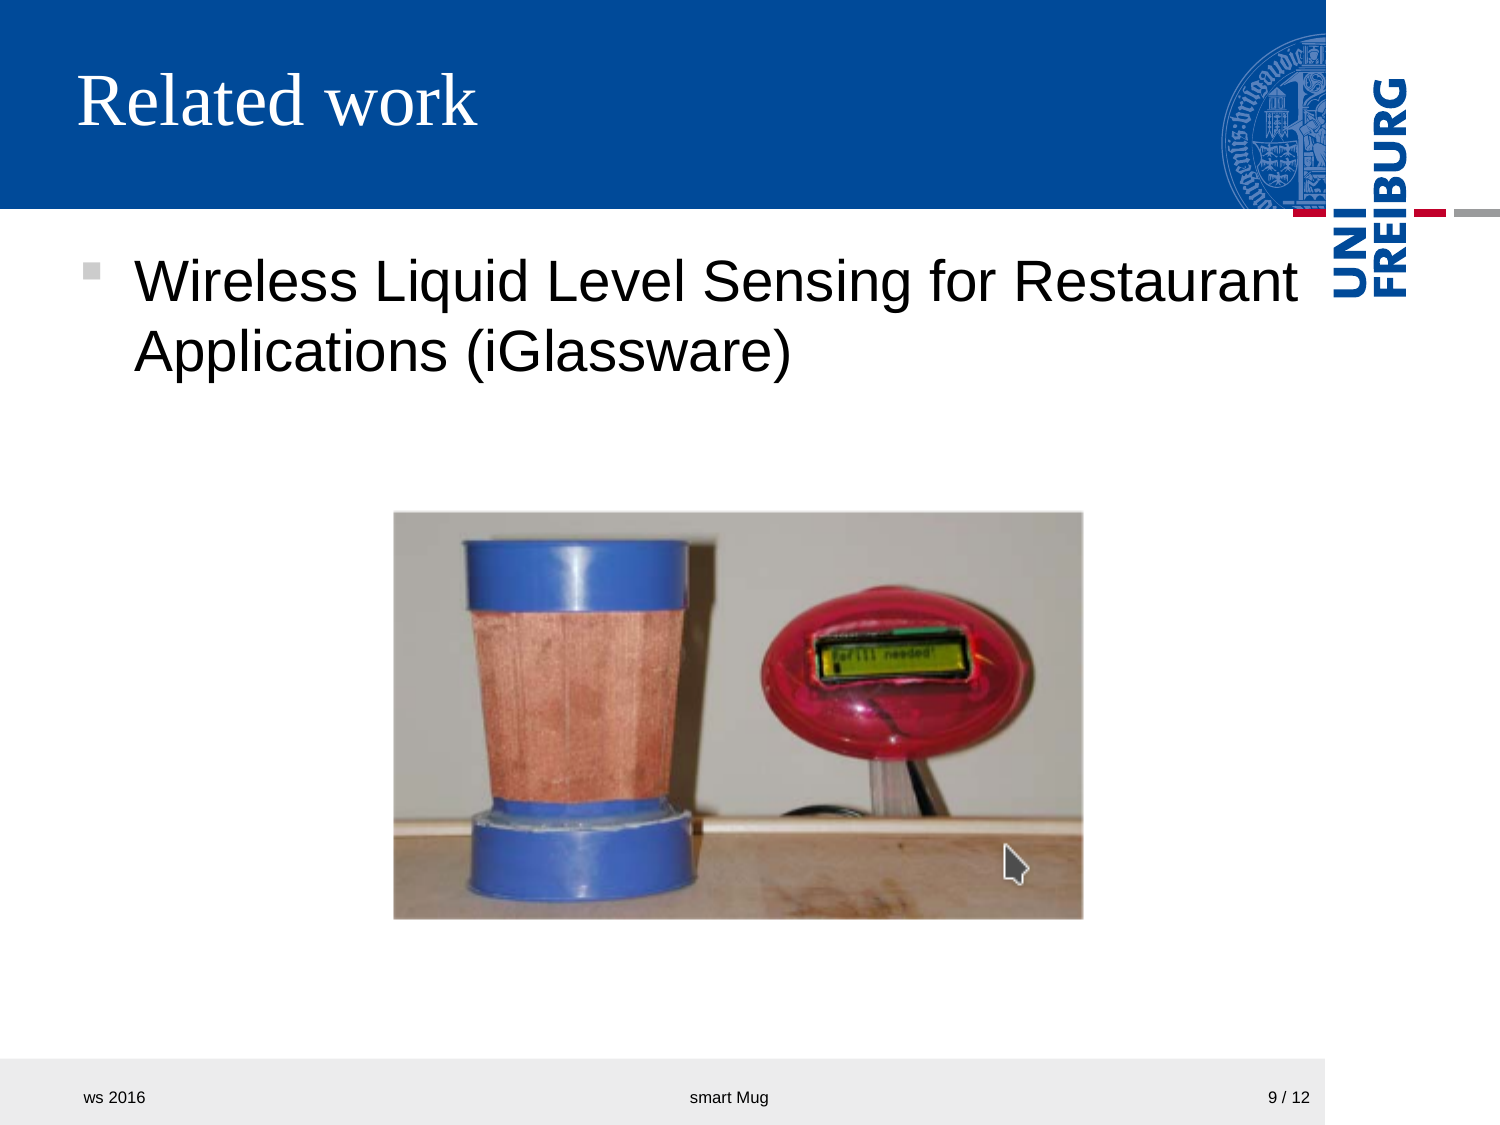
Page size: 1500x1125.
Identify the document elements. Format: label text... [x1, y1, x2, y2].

picture [386, 509, 1094, 926]
title Related work [76, 50, 1235, 169]
list Wireless Liquid Level Sensing for Restaurant Applications (iGlassware) [78, 243, 1324, 1023]
